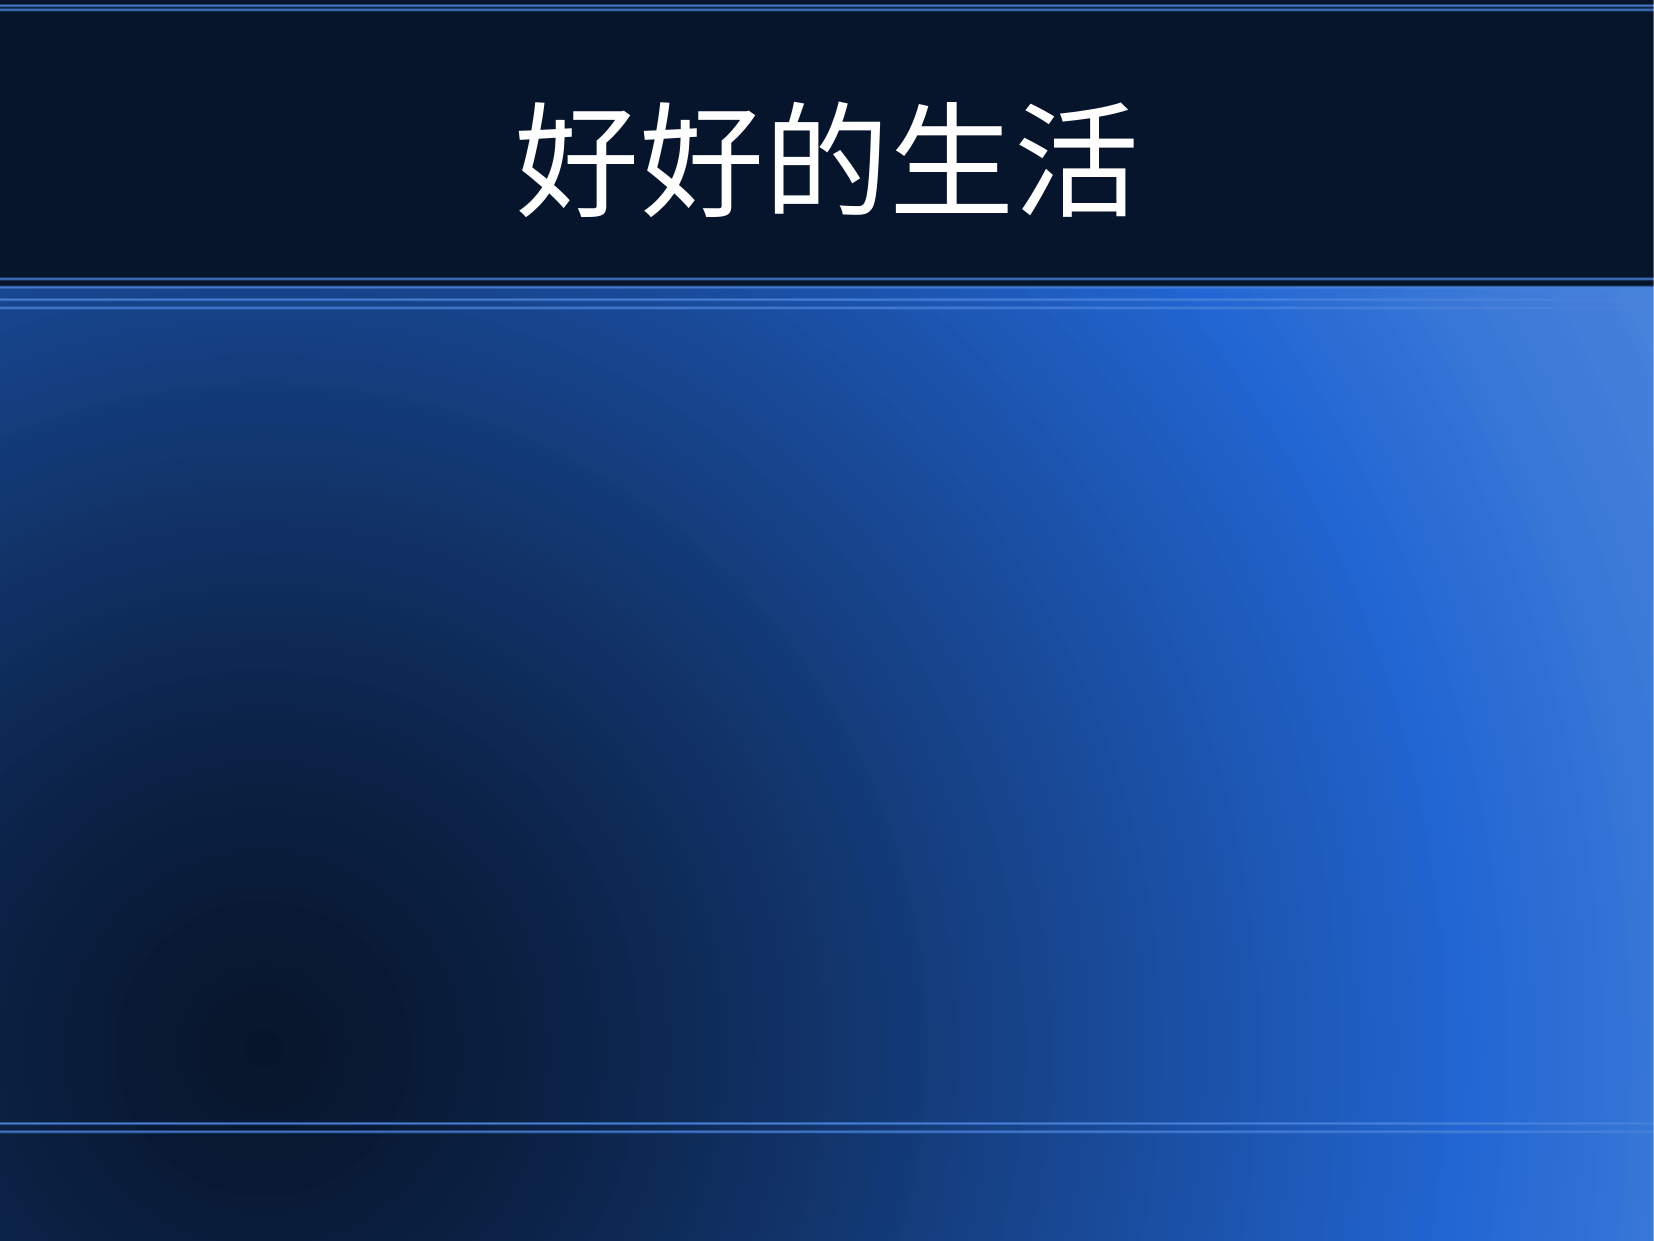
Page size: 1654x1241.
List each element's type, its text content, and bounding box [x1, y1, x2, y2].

picture [0, 0, 1654, 1241]
title 好好的生活 [82, 49, 1571, 257]
